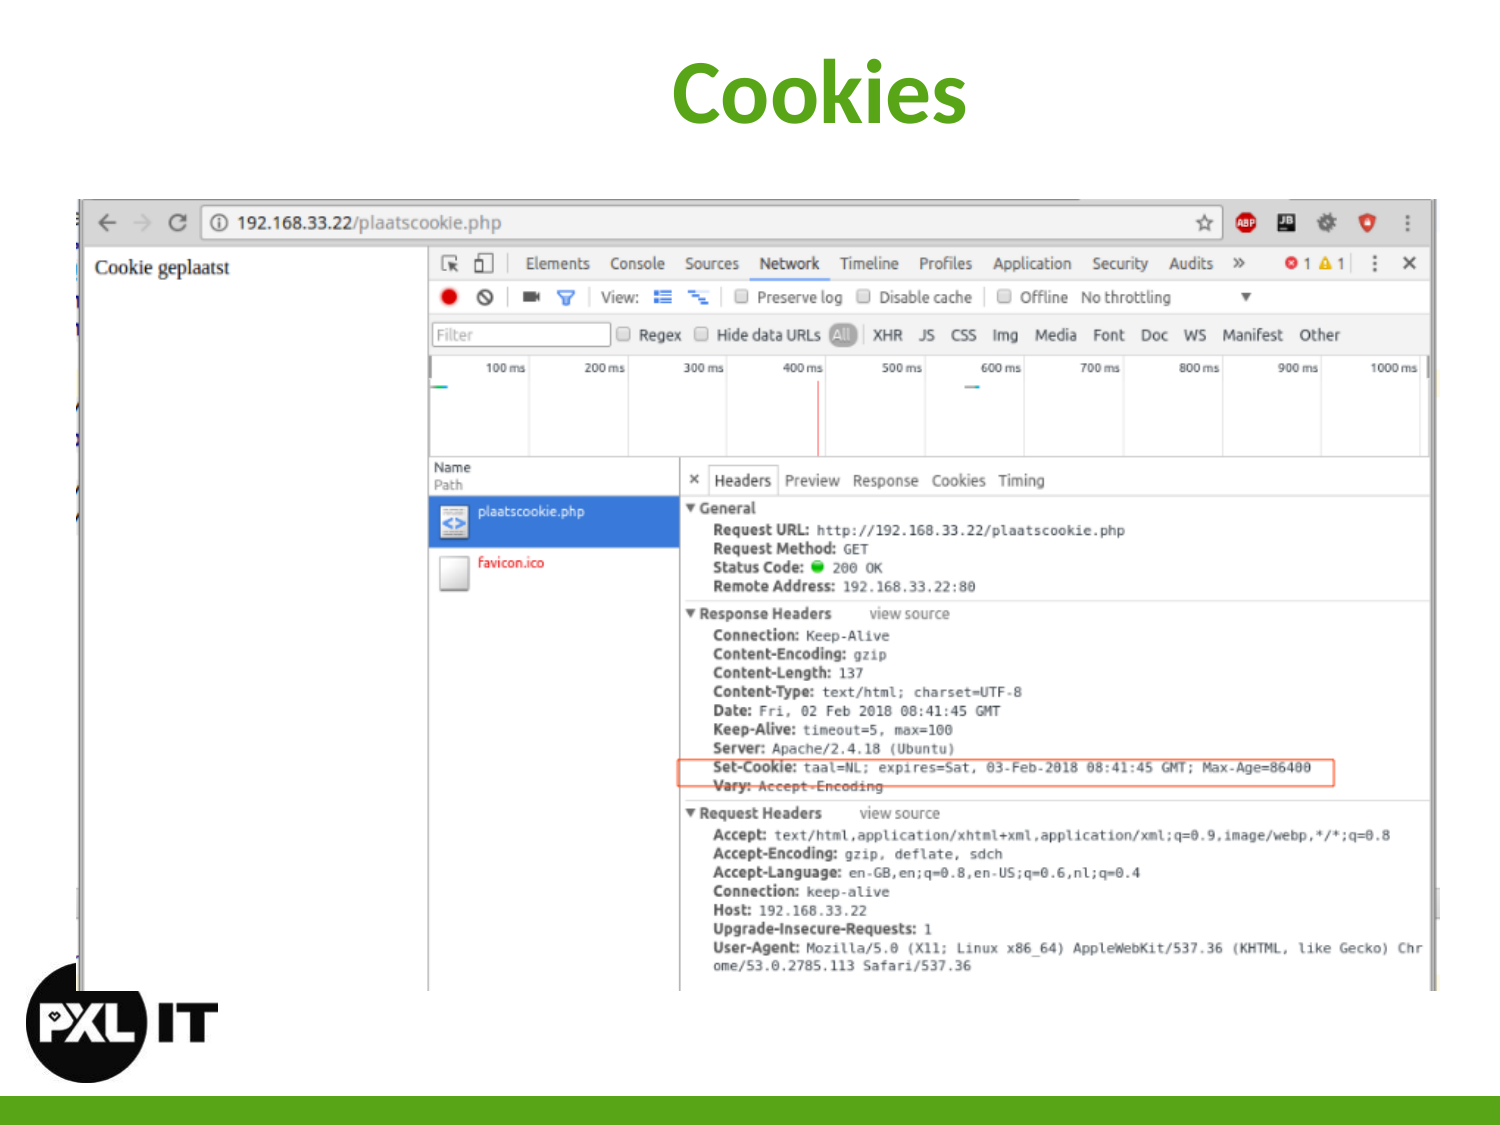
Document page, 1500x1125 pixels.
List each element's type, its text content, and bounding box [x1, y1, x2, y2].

picture [26, 199, 1440, 1083]
text_box Cookies [201, 24, 1440, 151]
